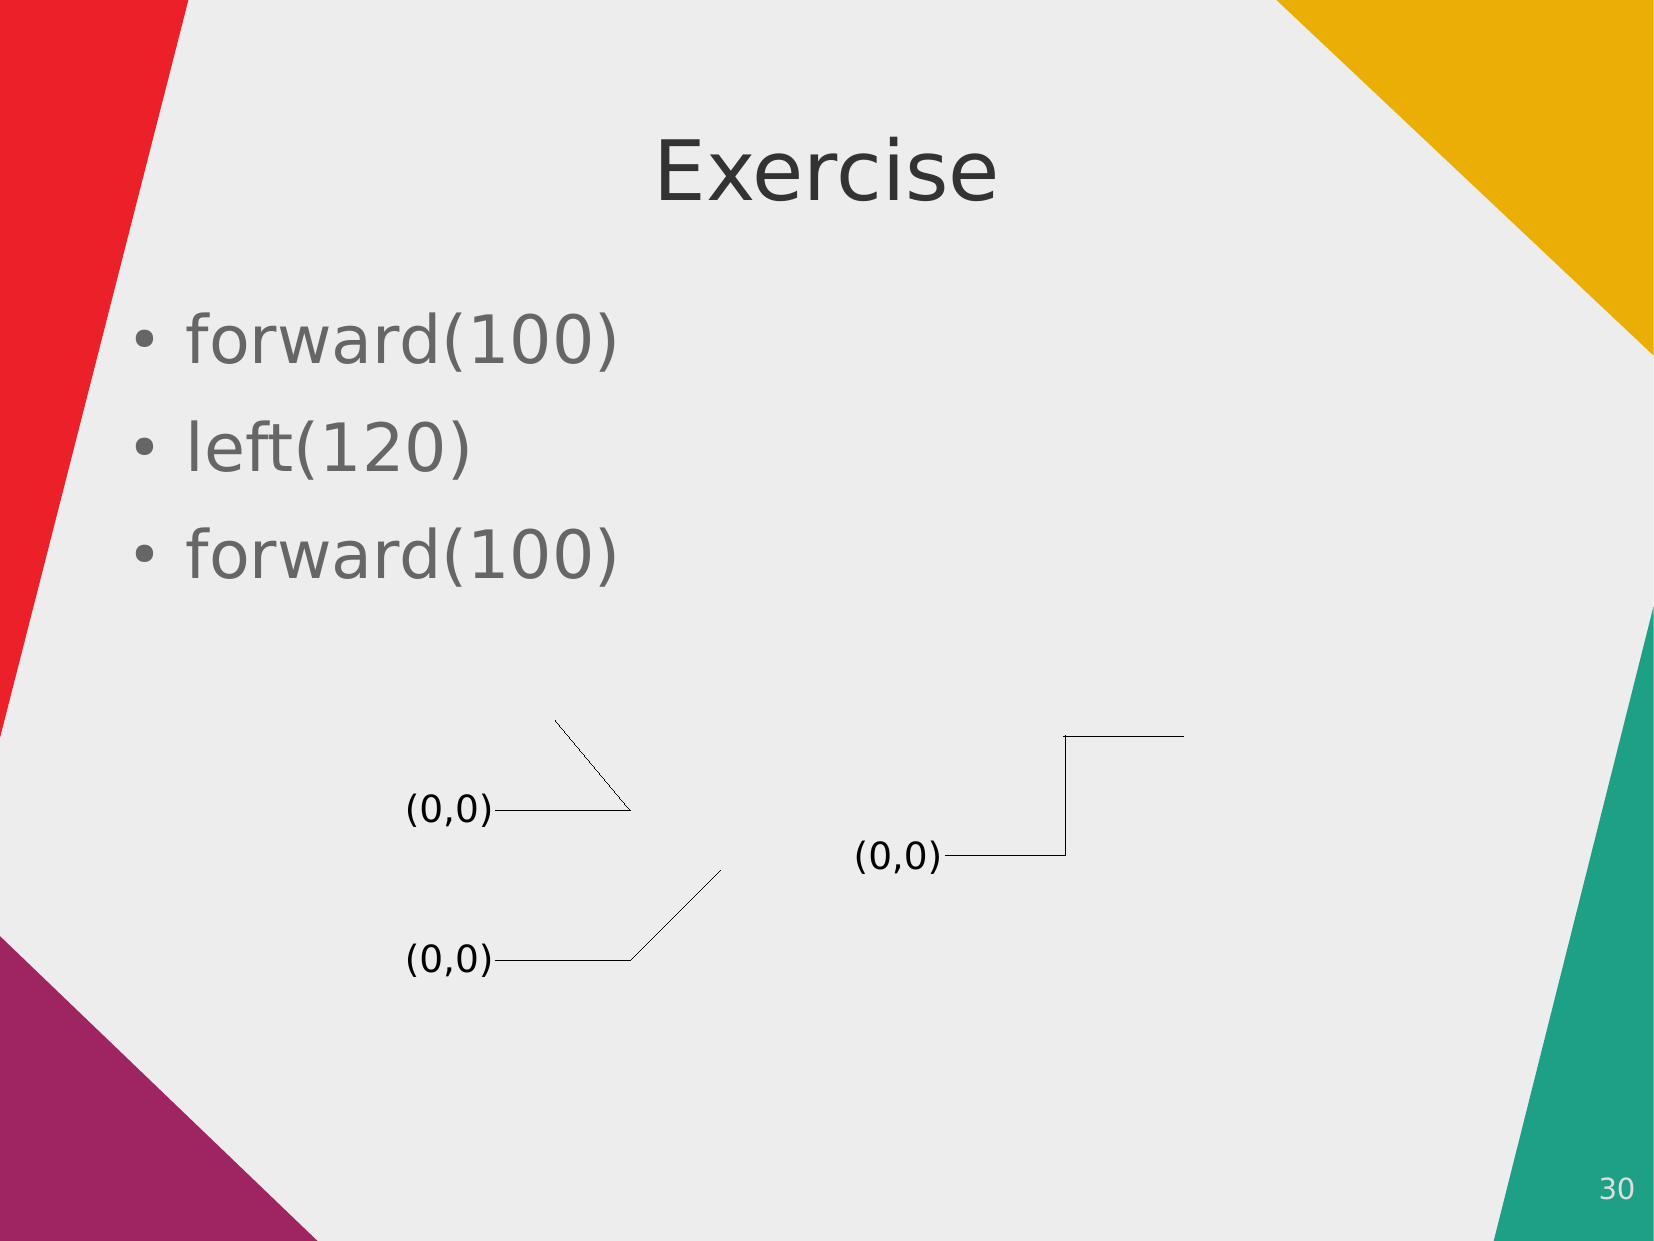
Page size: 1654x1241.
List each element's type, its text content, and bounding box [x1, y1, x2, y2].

text_box (0,0) [390, 780, 571, 926]
title Exercise [114, 73, 1539, 271]
text_box (0,0) [390, 930, 571, 1076]
list forward(100) left(120) forward(100) [114, 302, 1539, 1033]
text_box (0,0) [838, 827, 1019, 973]
